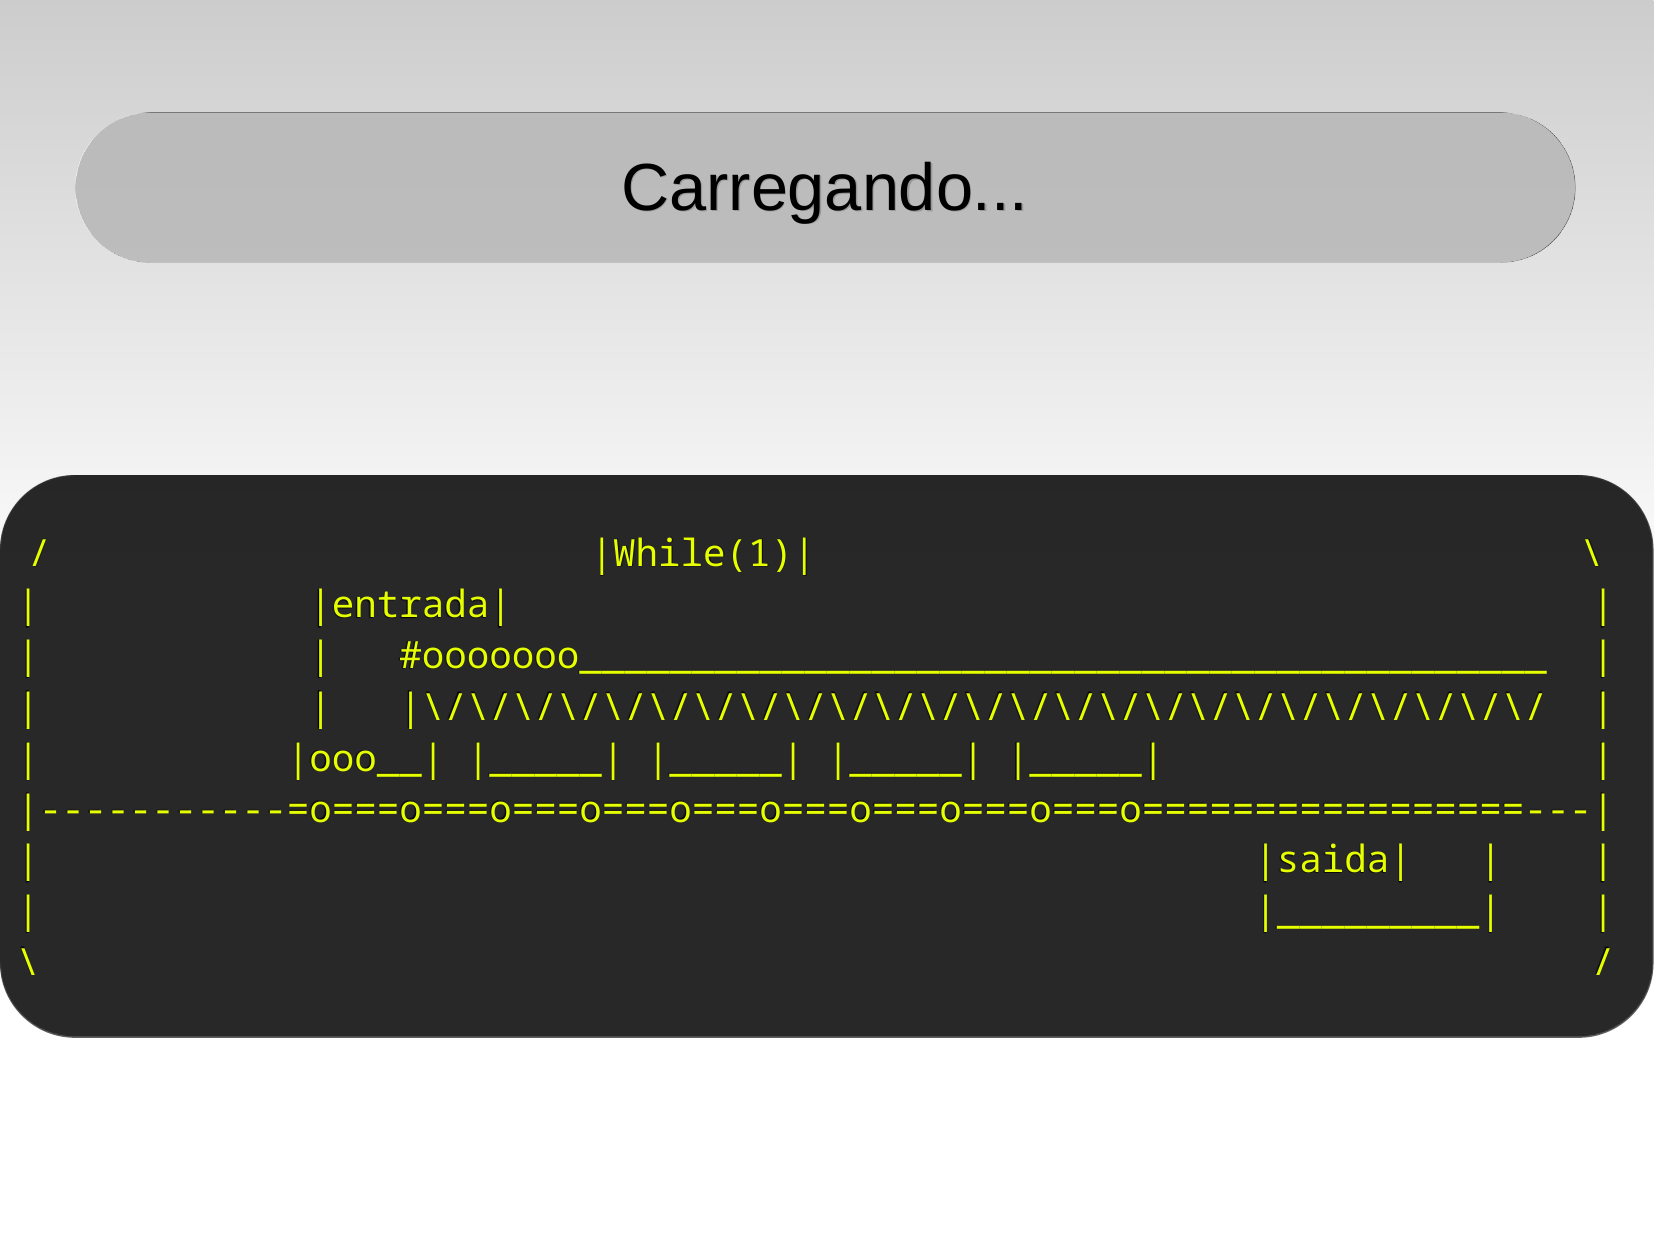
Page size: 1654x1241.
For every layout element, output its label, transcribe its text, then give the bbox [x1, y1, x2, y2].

text_box / |While(1)| \ | |entrada| | | | #ooooooo___________________________________________ | | | |\/\/\/\/\/\/\/\/\/\/\/\/\/\/\/\/\/\/\/\/\/\/\/\/\/ | | |ooo__| |_____| |_____| |_____| |_____| | |-----------=o===o===o===o===o===o===o===o===o===o=================---| | |saida| | | | |_________| | \ / [0, 475, 1654, 1038]
text_box Carregando... [75, 112, 1576, 263]
